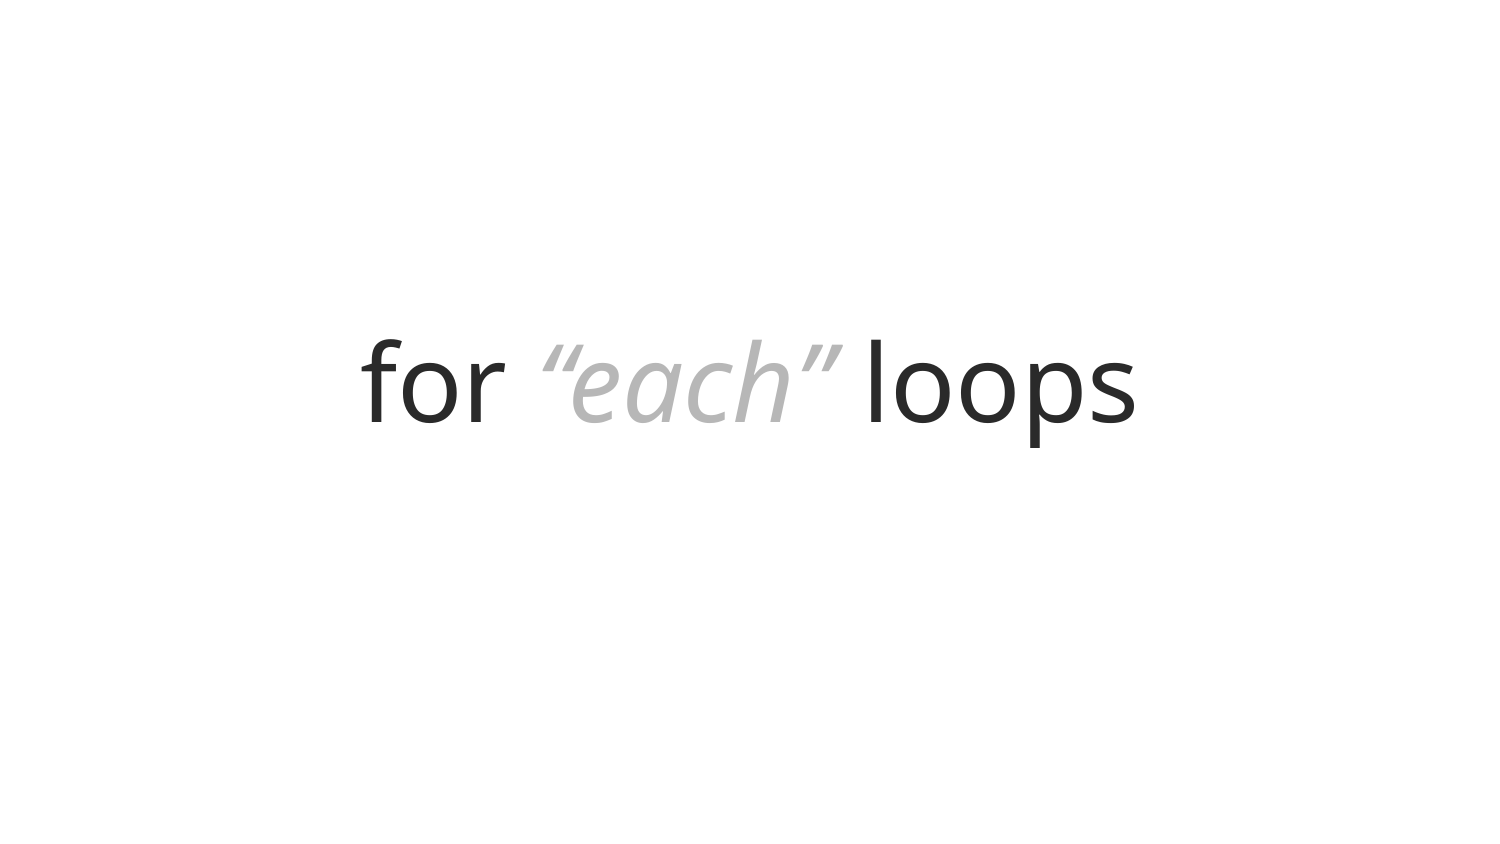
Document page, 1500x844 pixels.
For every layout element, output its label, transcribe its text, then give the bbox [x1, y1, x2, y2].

title for “each” loops [51, 122, 1449, 459]
